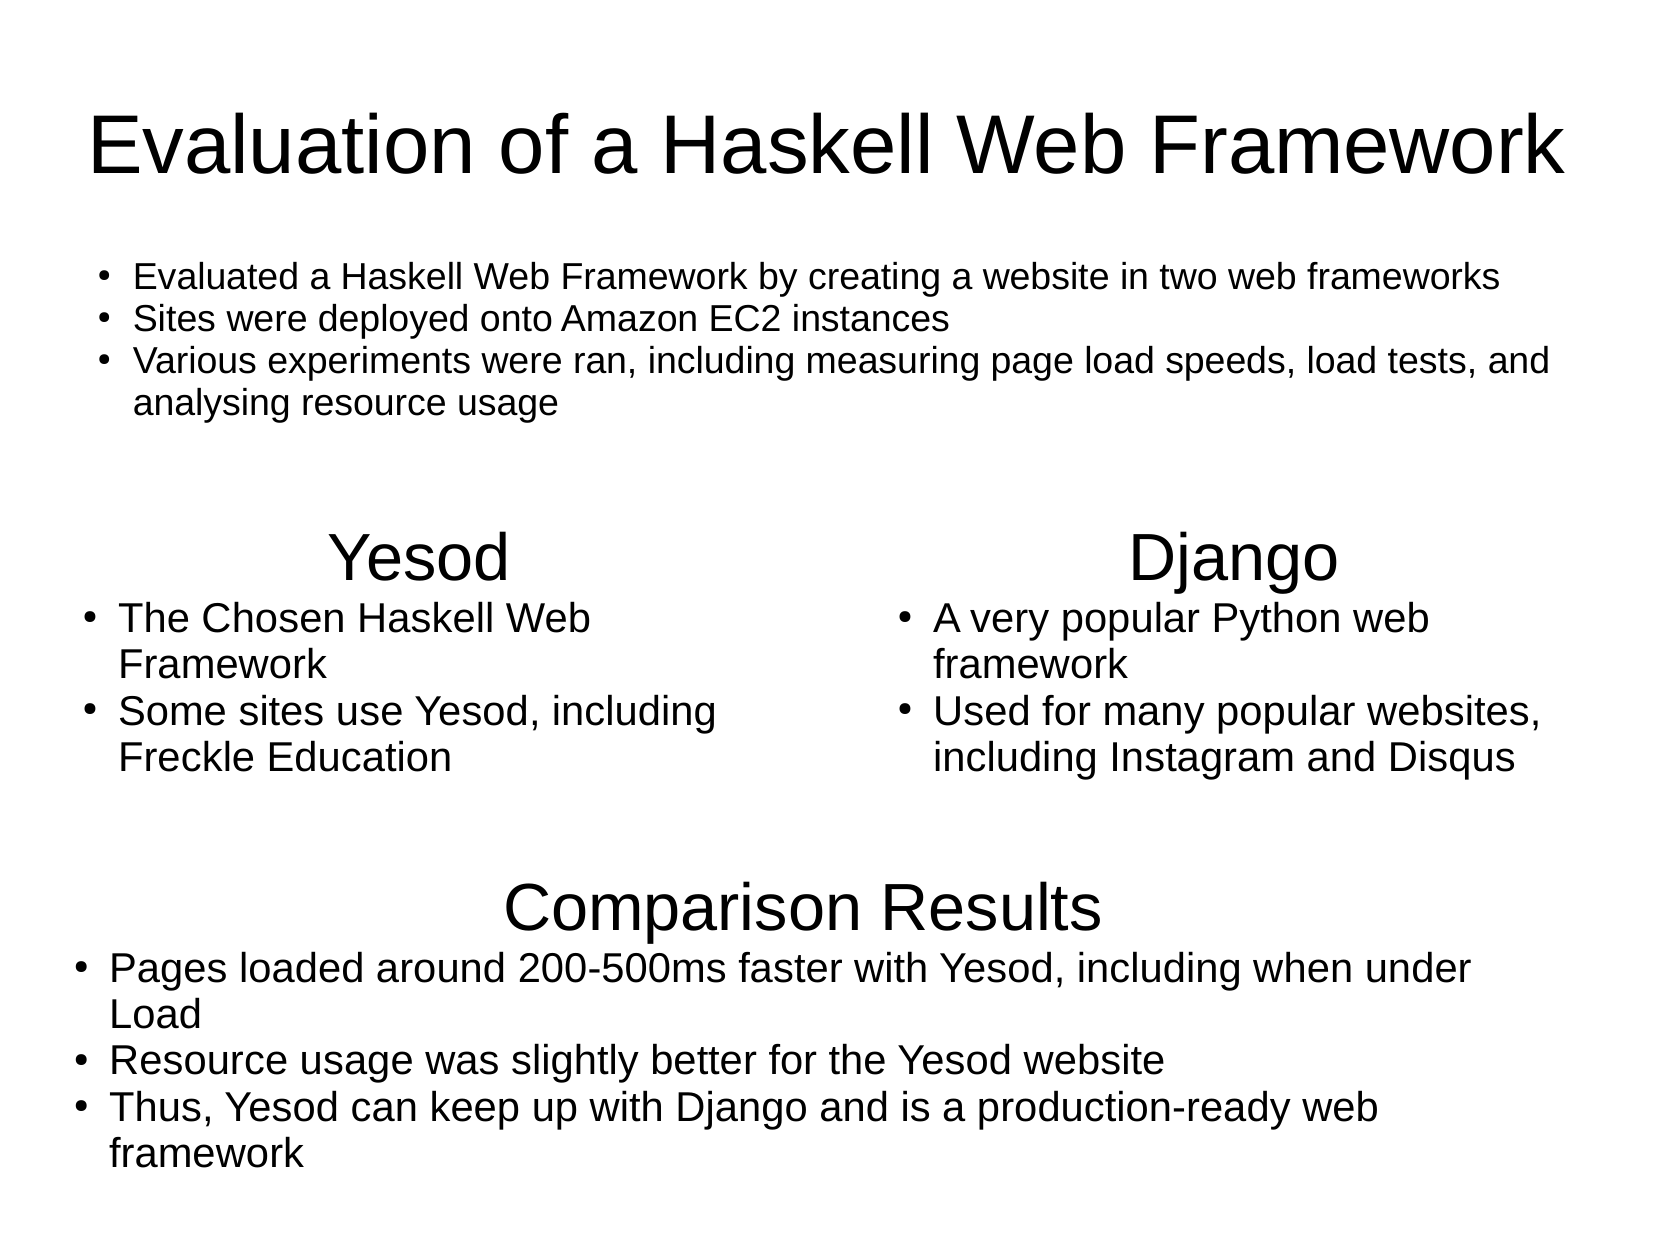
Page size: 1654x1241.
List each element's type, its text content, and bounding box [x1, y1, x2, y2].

subtitle Yesod The Chosen Haskell Web Framework Some sites use Yesod, including Freckle Education [82, 650, 756, 862]
title Evaluation of a Haskell Web Framework [82, 40, 1571, 248]
text_box Django A very popular Python web framework Used for many popular websites, including Instagram and Disqus [897, 650, 1571, 927]
text_box Comparison Results Pages loaded around 200-500ms faster with Yesod, including when under Load Resource usage was slightly better for the Yesod website Thus, Yesod can keep up with Django and is a production-ready web framework [59, 862, 1548, 1231]
text_box Evaluated a Haskell Web Framework by creating a website in two web frameworks Sites were deployed onto Amazon EC2 instances Various experiments were ran, including measuring page load speeds, load tests, and analysing resource usage [82, 248, 1571, 650]
